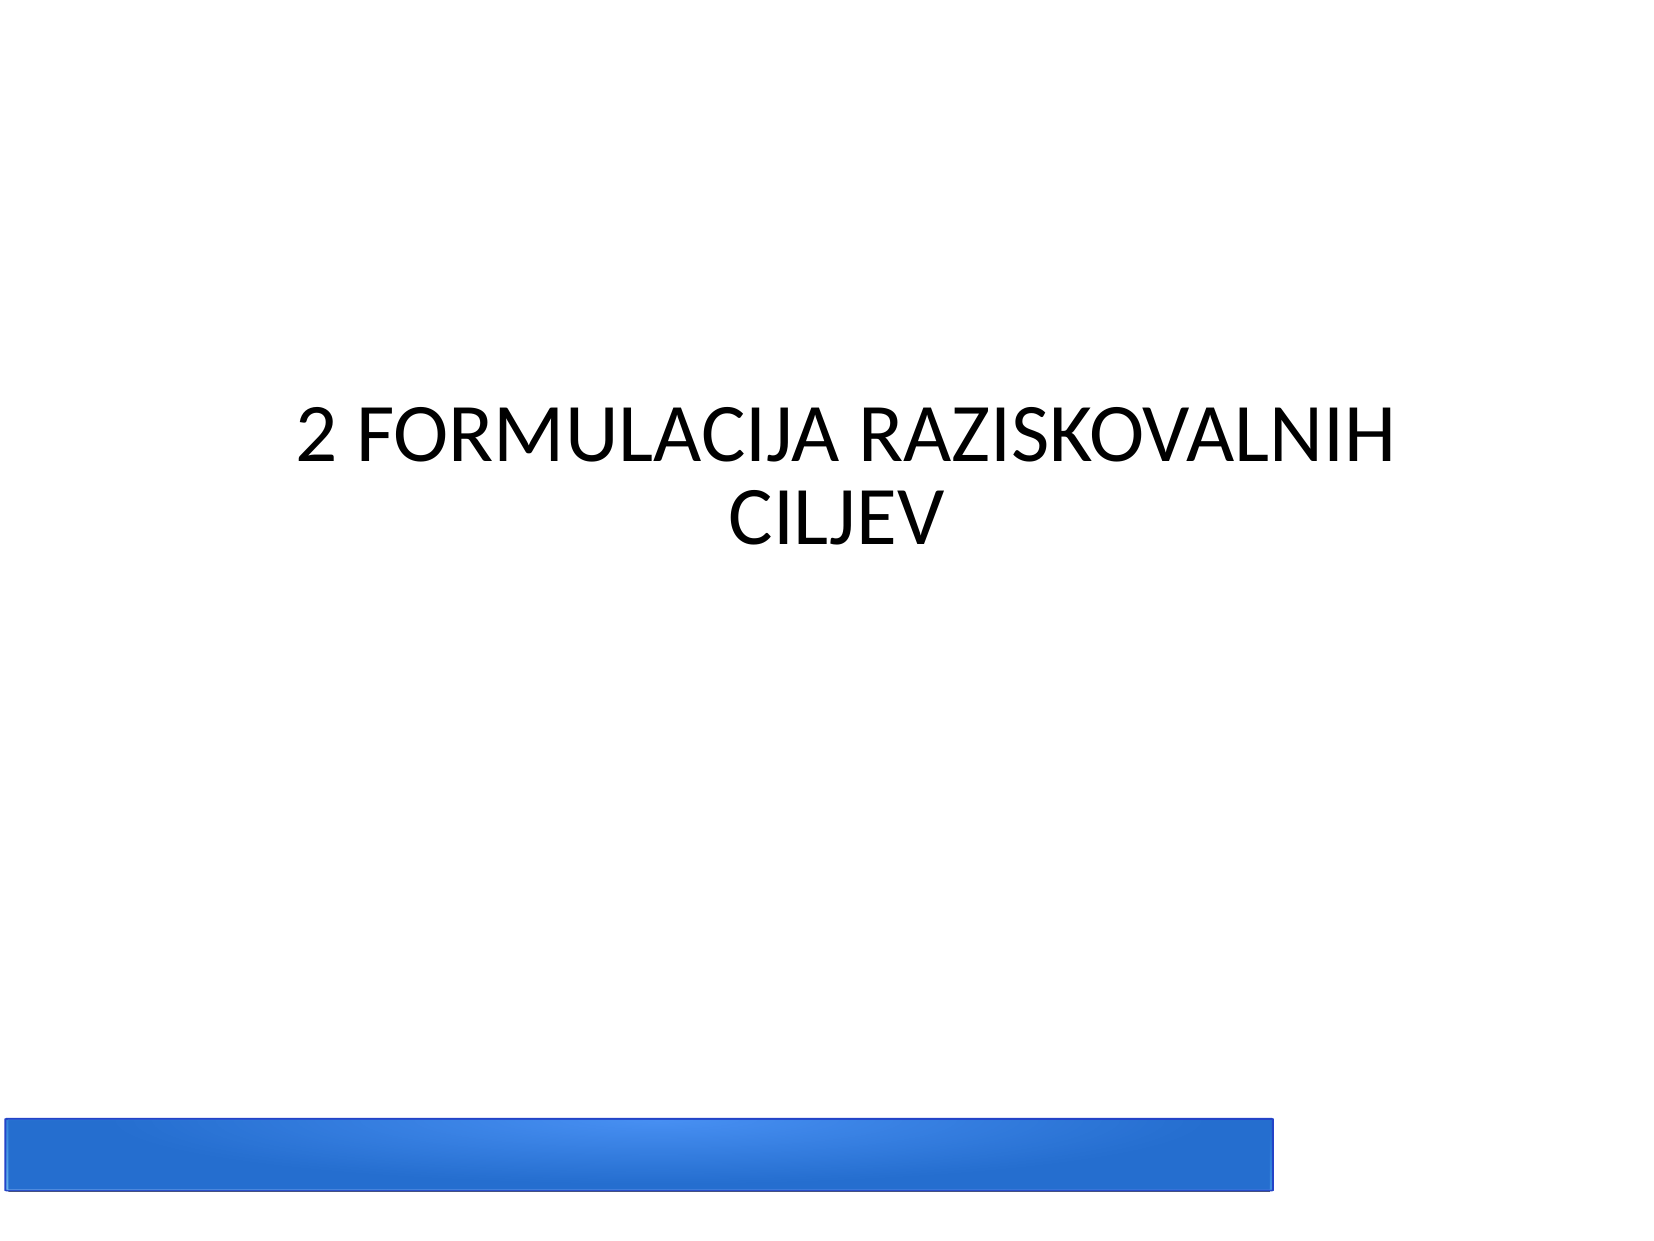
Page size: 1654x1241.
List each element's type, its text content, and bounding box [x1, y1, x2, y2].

list 2 FORMULACIJA RAZISKOVALNIH CILJEV [101, 285, 1591, 1006]
